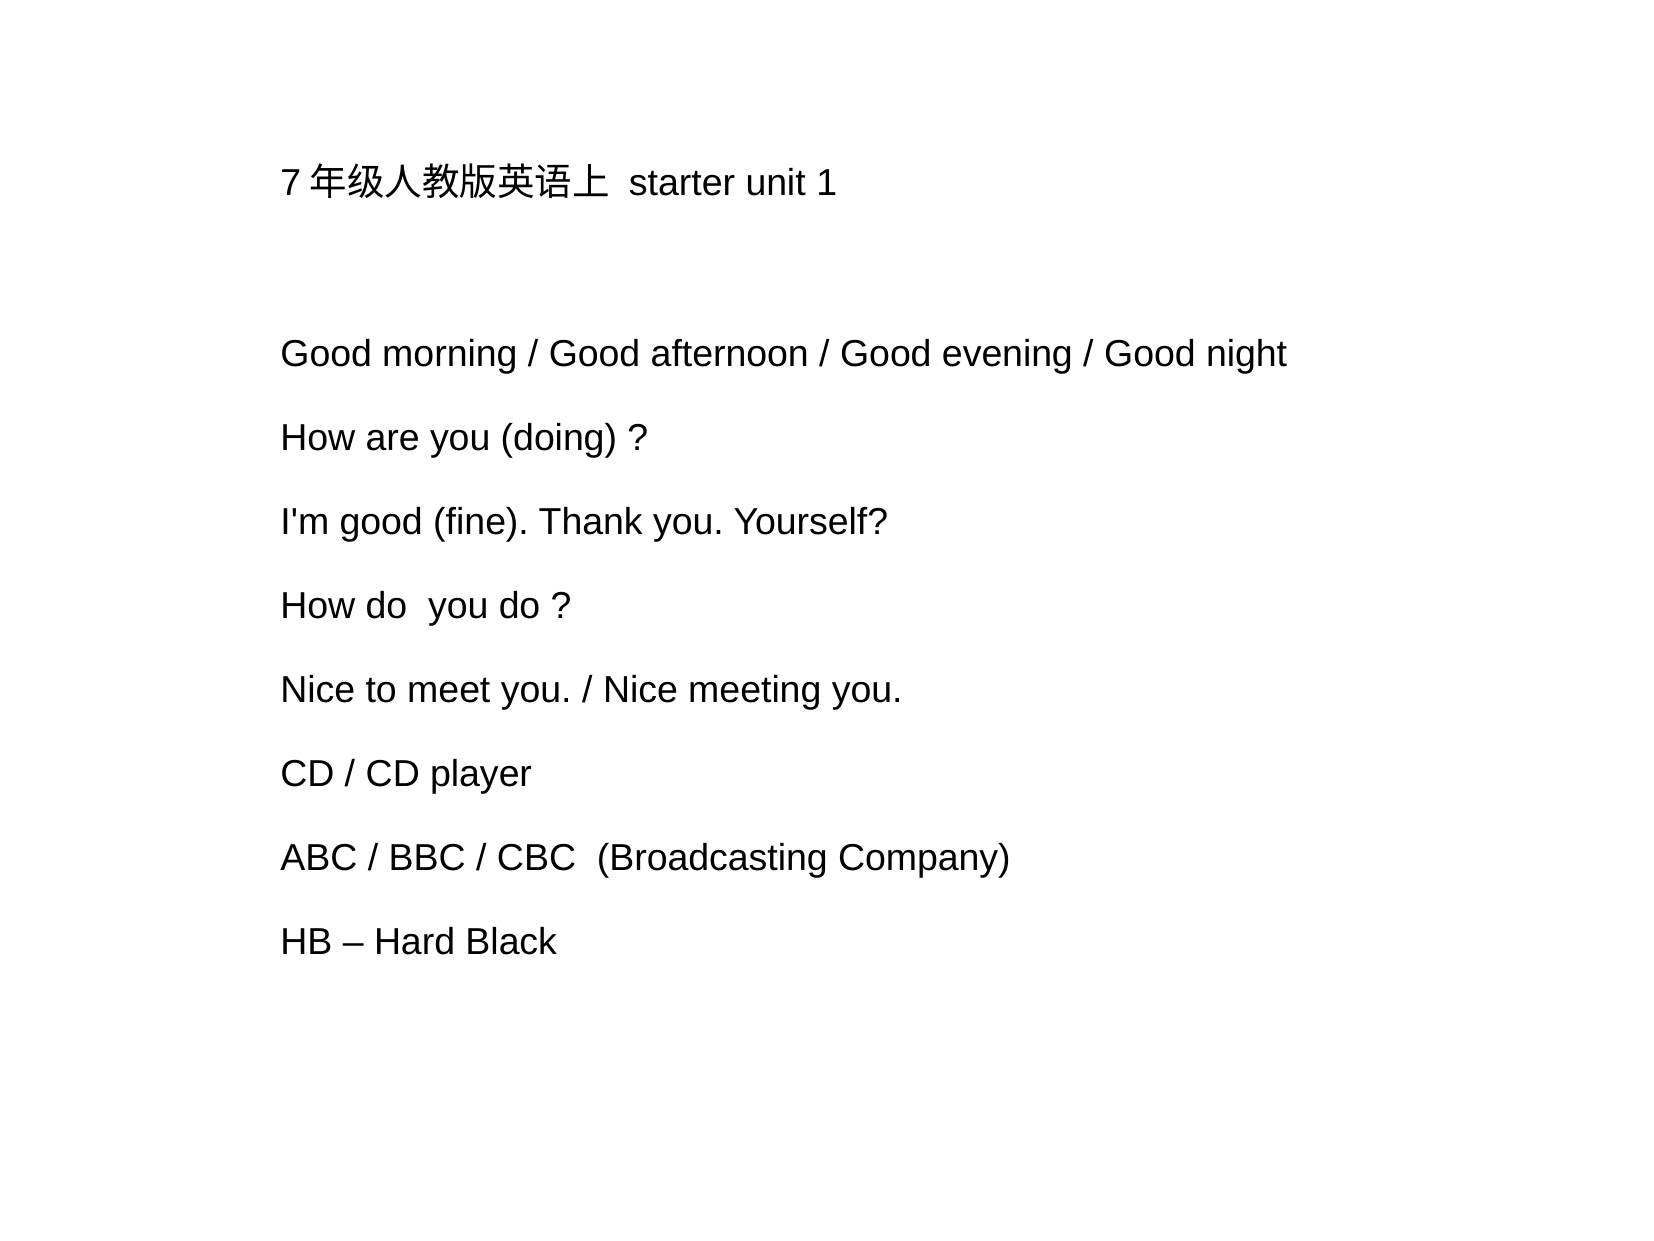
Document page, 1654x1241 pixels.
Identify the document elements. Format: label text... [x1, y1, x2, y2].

text_box 7年级人教版英语上 starter unit 1 Good morning / Good afternoon / Good evening / Good night How are you (doing) ? I'm good (fine). Thank you. Yourself? How do you do ? Nice to meet you. / Nice meeting you. CD / CD player ABC / BBC / CBC (Broadcasting Company) HB – Hard Black [265, 144, 1477, 1127]
